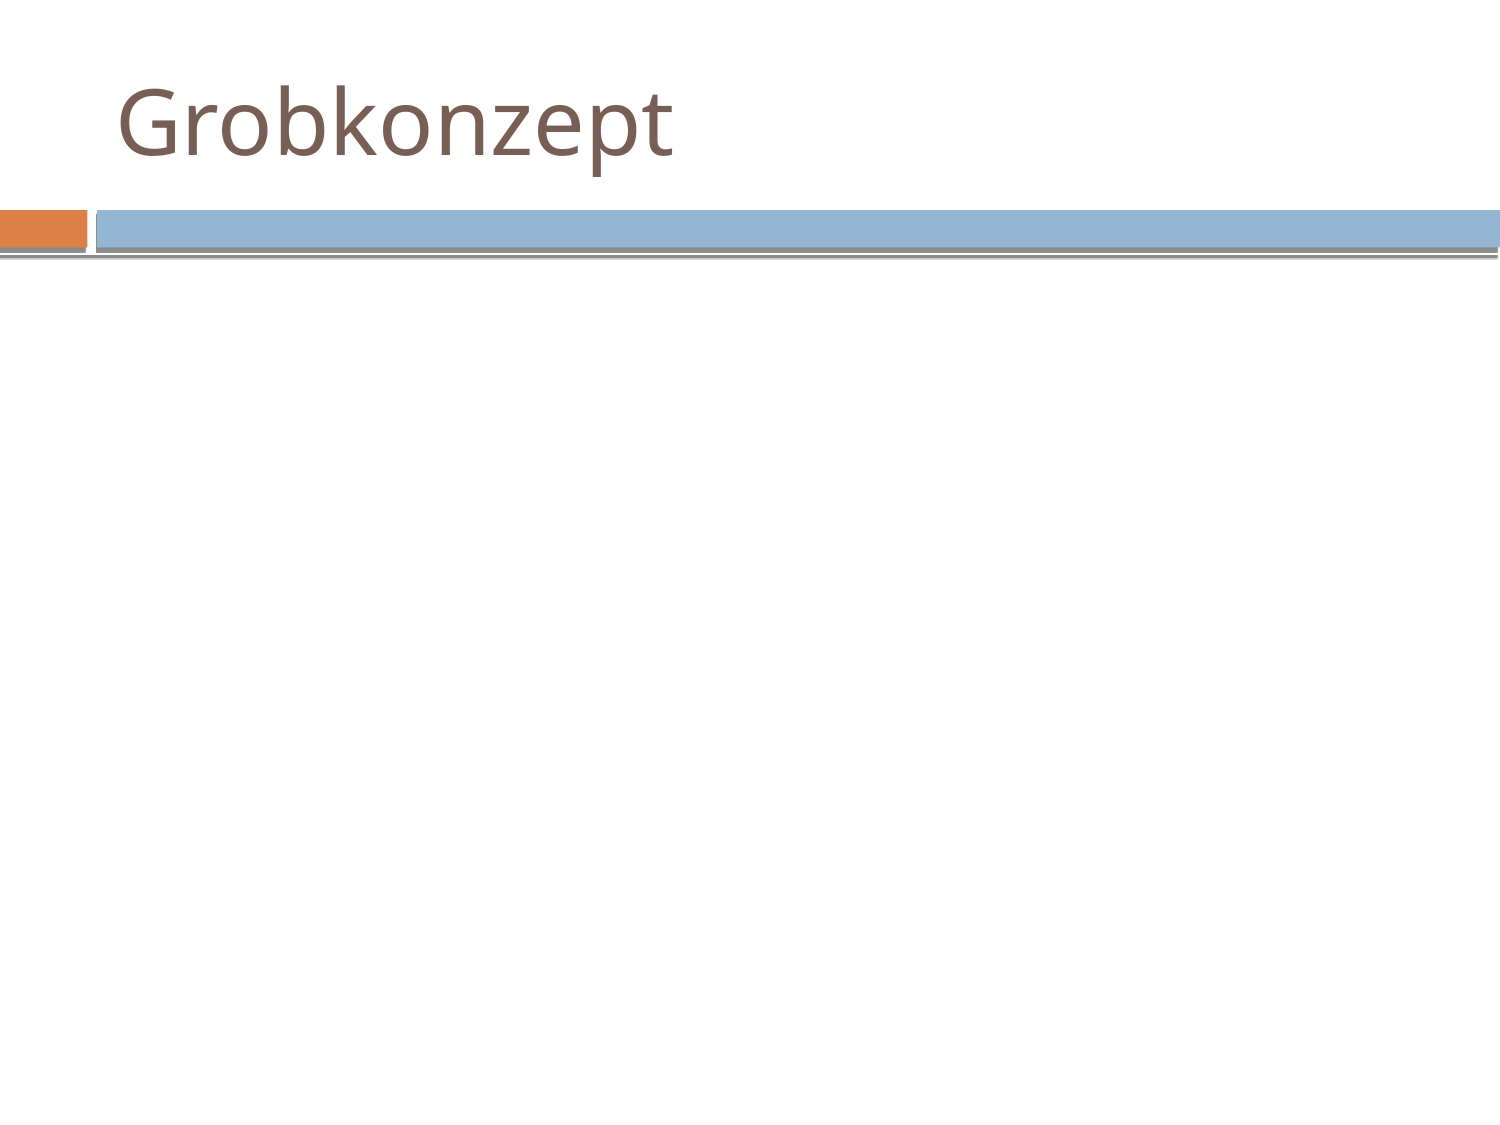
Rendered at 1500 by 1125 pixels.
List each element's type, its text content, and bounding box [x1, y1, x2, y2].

title Grobkonzept [100, 37, 1438, 200]
